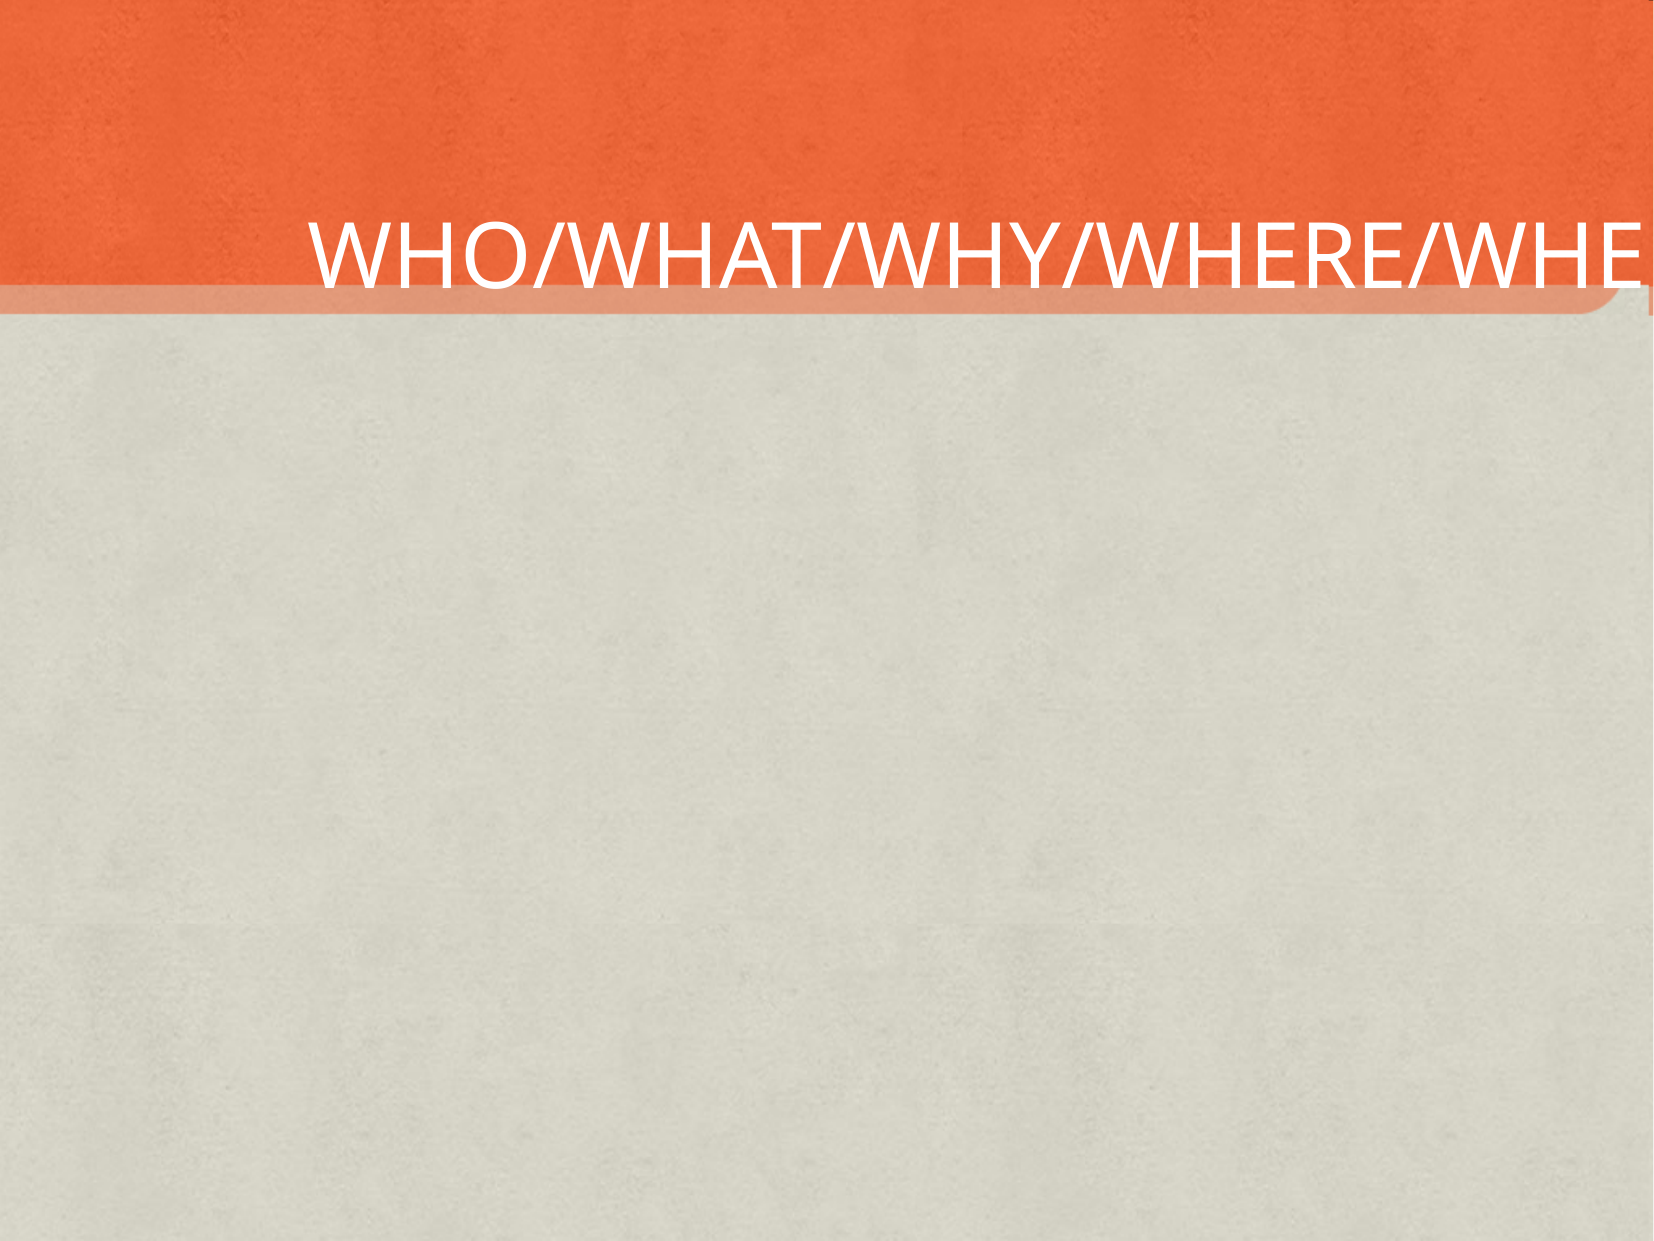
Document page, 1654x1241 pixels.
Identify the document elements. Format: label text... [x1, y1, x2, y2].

picture [0, 0, 1654, 1241]
title WHO/WHAT/WHY/WHERE/WHEN [307, 188, 1654, 317]
